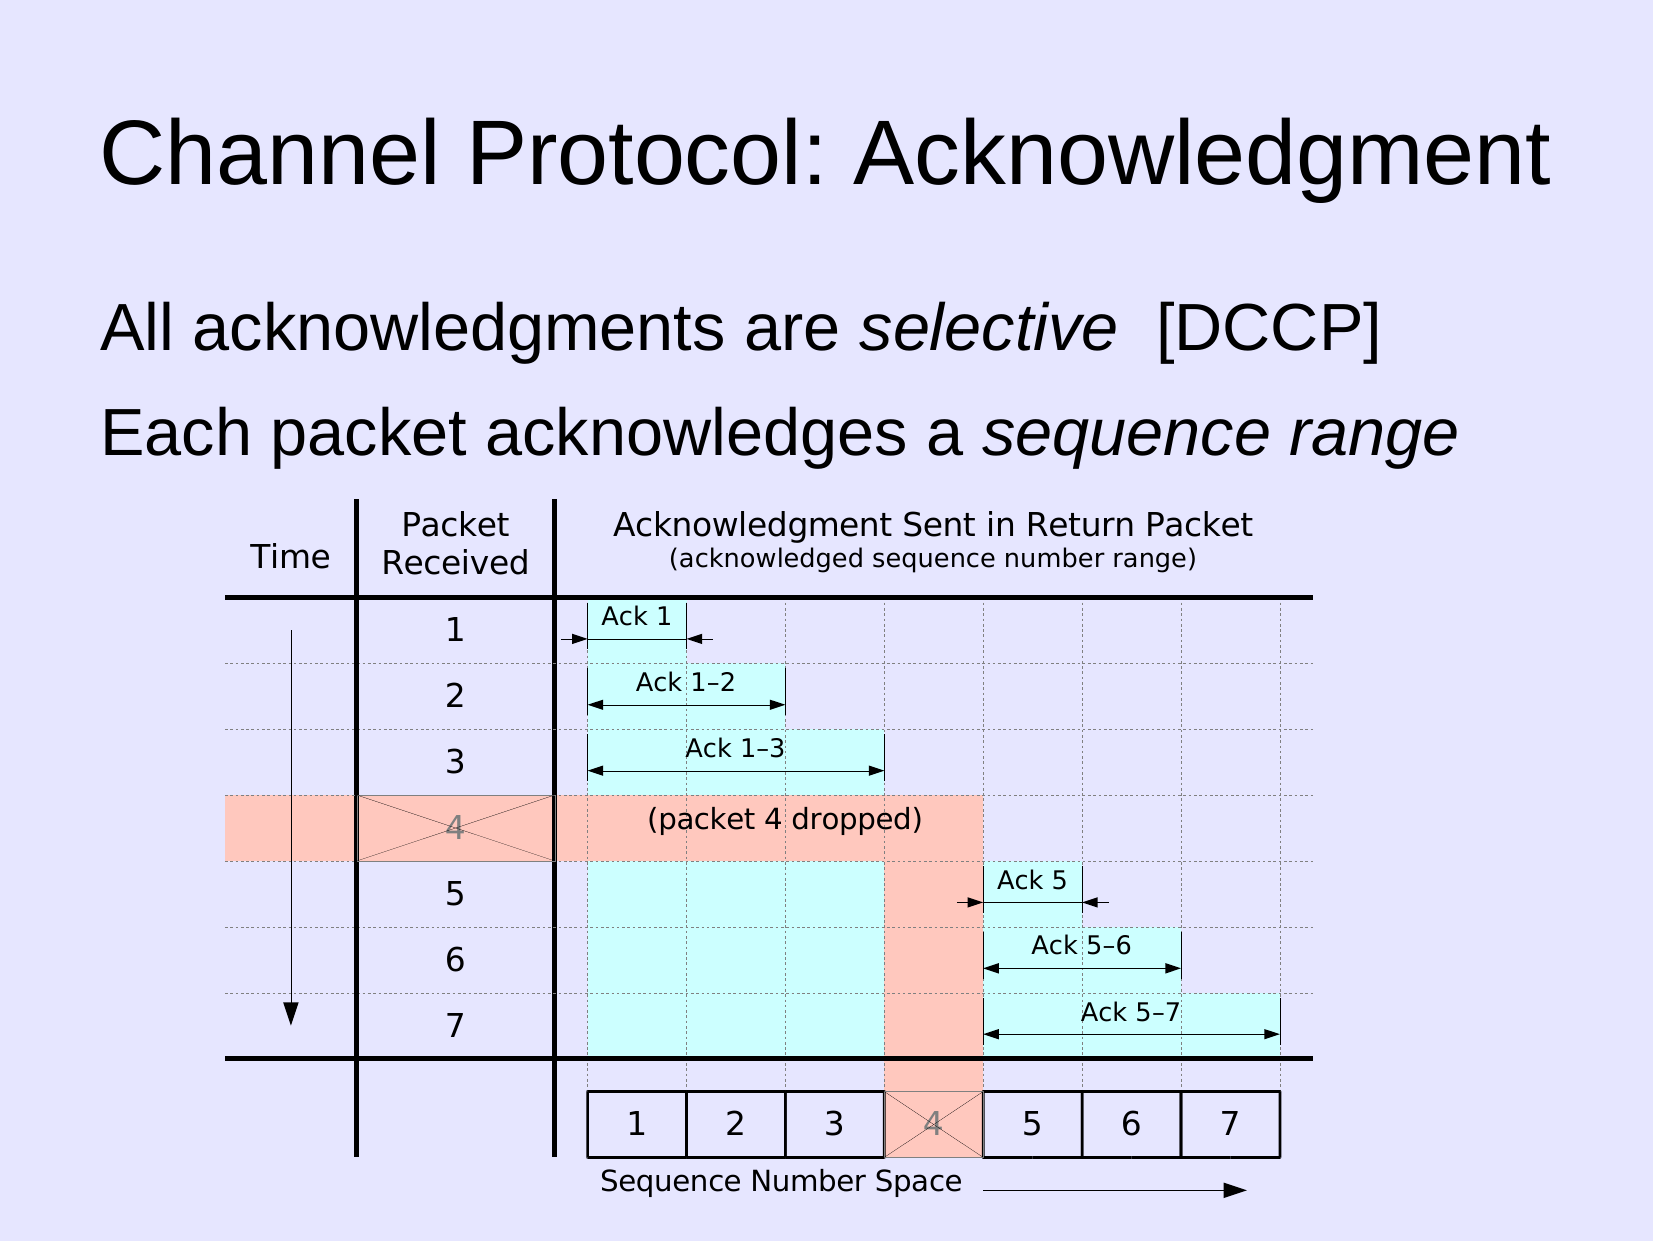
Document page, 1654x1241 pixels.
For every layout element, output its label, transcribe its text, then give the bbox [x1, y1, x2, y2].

picture [219, 493, 1320, 1206]
list All acknowledgments are selective [DCCP] Each packet acknowledges a sequence range [82, 290, 1571, 1095]
title Channel Protocol: Acknowledgment [82, 49, 1571, 257]
